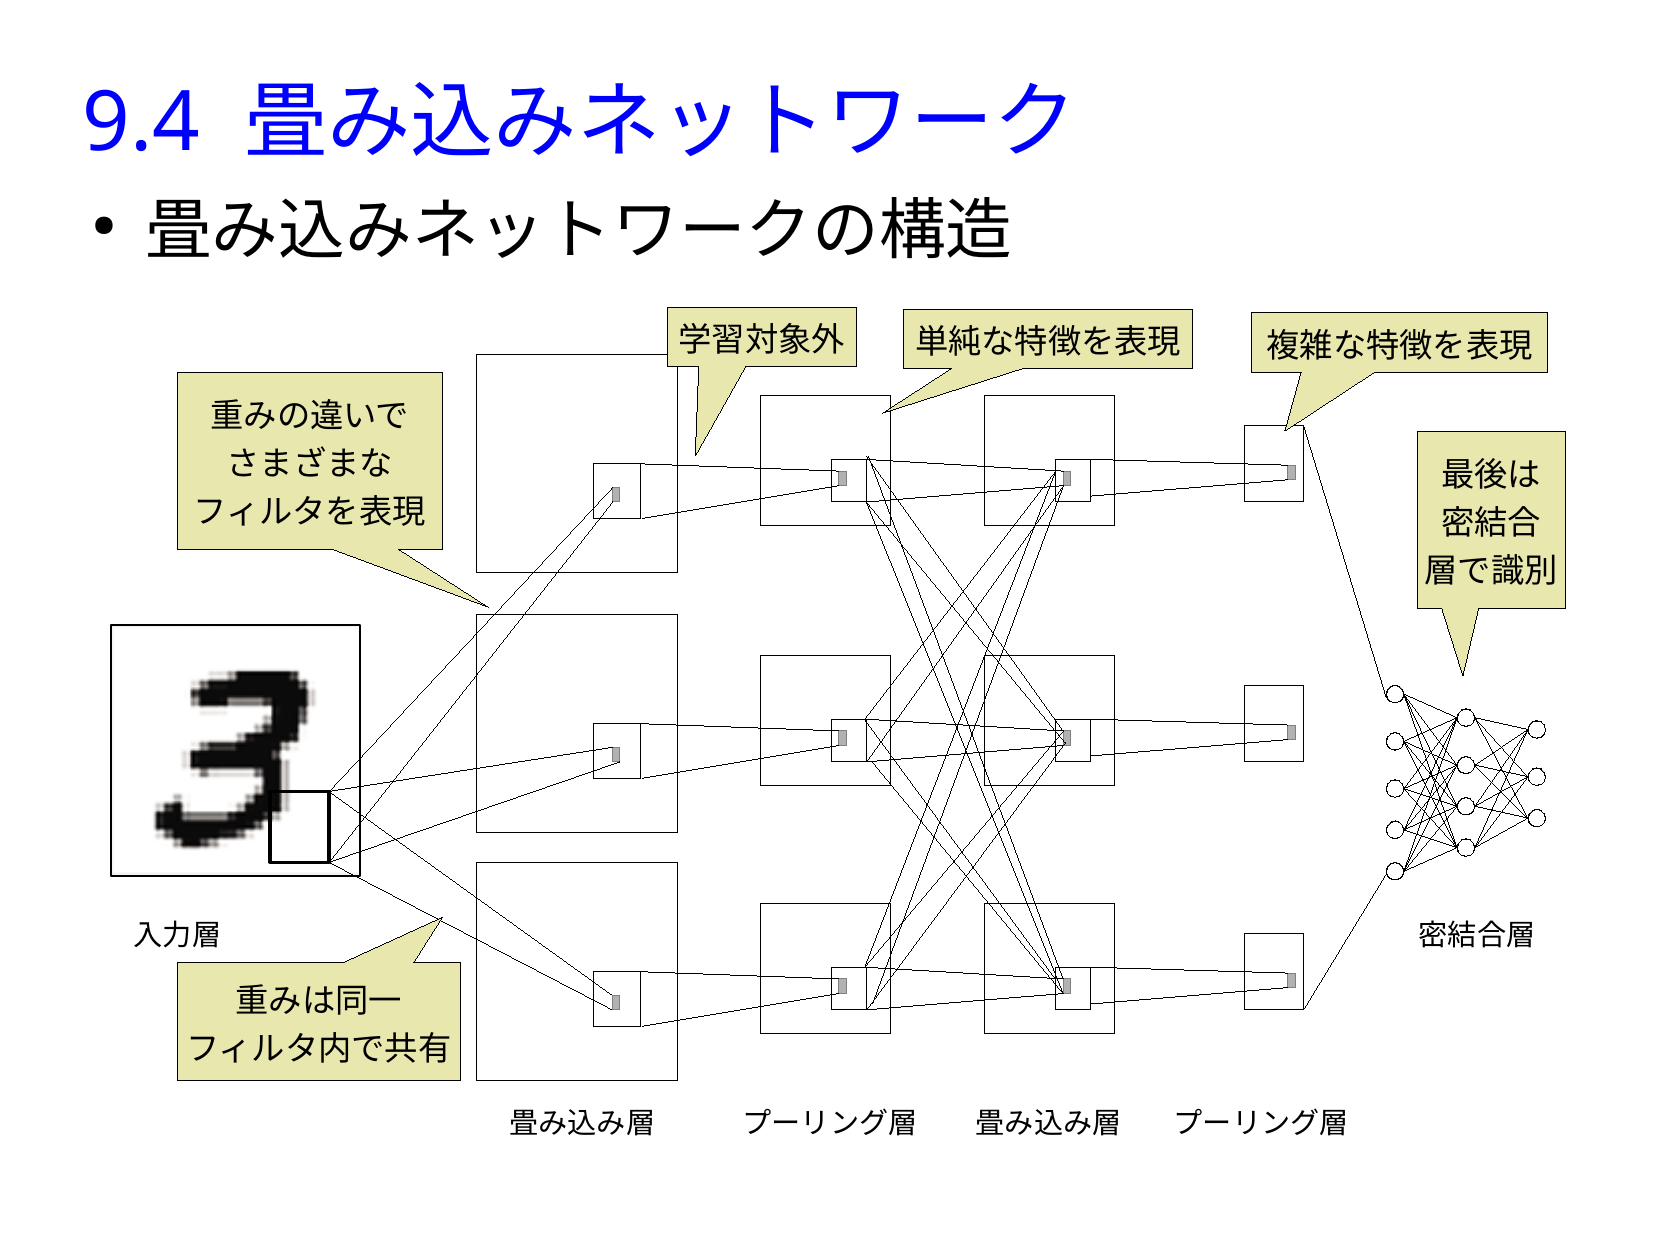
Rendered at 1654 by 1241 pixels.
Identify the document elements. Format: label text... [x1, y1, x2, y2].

text_box 畳み込み層 [494, 1091, 671, 1136]
text_box [1386, 862, 1404, 880]
text_box [760, 655, 891, 786]
text_box 単純な特徴を表現 [882, 309, 1193, 414]
text_box [1244, 933, 1304, 1010]
text_box プーリング層 [1158, 1091, 1347, 1136]
text_box [1457, 756, 1475, 774]
text_box [1244, 425, 1304, 502]
text_box [1457, 708, 1475, 727]
text_box [476, 354, 678, 573]
text_box [984, 655, 1115, 786]
text_box 複雑な特徴を表現 [1251, 312, 1548, 431]
text_box [1386, 685, 1404, 703]
text_box プーリング層 [727, 1091, 915, 1136]
text_box 最後は 密結合 層で識別 [1417, 431, 1566, 676]
text_box [760, 395, 891, 526]
text_box [984, 903, 1115, 1034]
picture [112, 625, 359, 875]
text_box 重みは同一 フィルタ内で共有 [177, 917, 461, 1081]
text_box [1386, 779, 1404, 798]
text_box [1244, 685, 1304, 762]
text_box 重みの違いで さまざまな フィルタを表現 [177, 372, 489, 608]
text_box [1528, 809, 1546, 827]
text_box 学習対象外 [667, 307, 857, 456]
text_box [1527, 720, 1546, 739]
list 畳み込みネットワークの構造 [74, 182, 1563, 902]
text_box [476, 614, 678, 833]
text_box [1457, 838, 1475, 857]
text_box 入力層 [118, 903, 237, 948]
text_box [1457, 797, 1475, 815]
text_box [476, 862, 678, 1081]
title 9.4 畳み込みネットワーク [82, 18, 1607, 219]
text_box [1386, 820, 1404, 839]
text_box 密結合層 [1403, 903, 1551, 948]
text_box [984, 395, 1115, 526]
text_box [1528, 767, 1546, 786]
text_box [760, 903, 891, 1034]
text_box 畳み込み層 [960, 1091, 1137, 1136]
text_box [1386, 732, 1404, 751]
